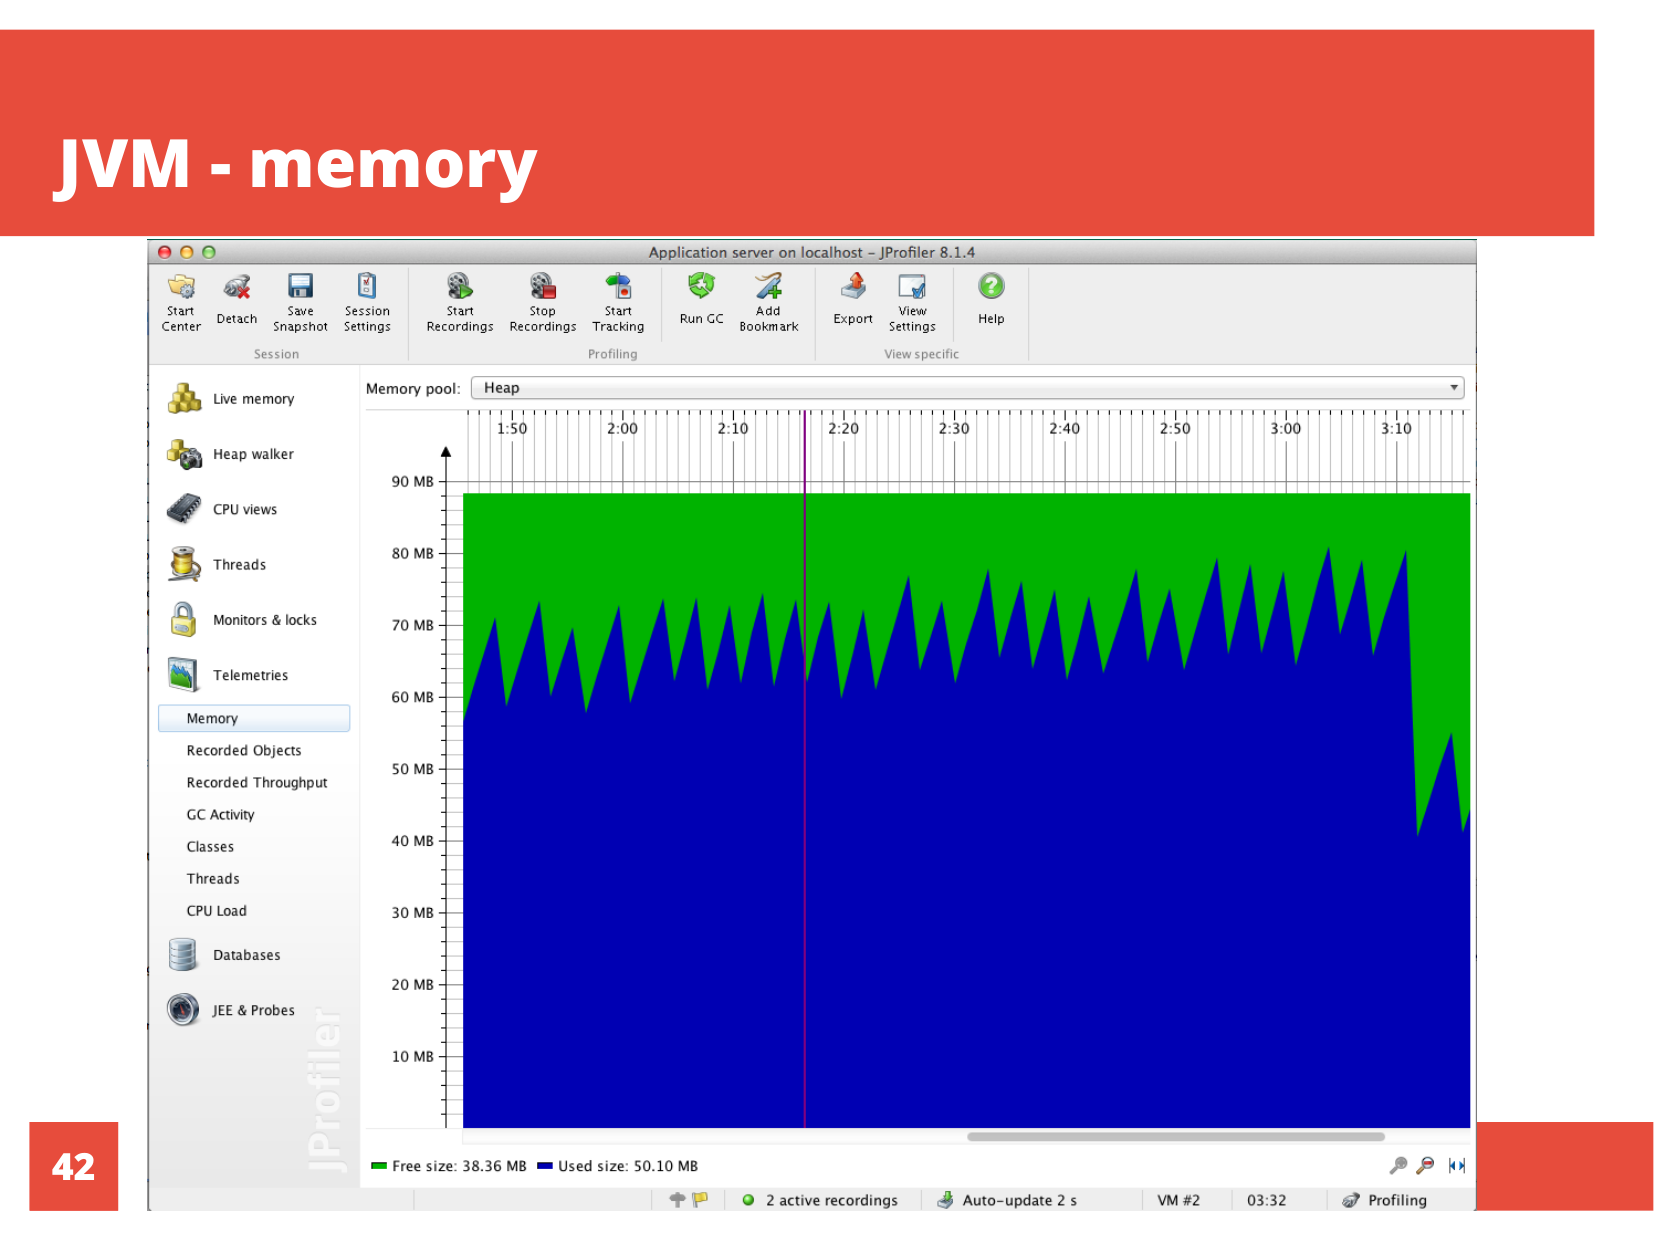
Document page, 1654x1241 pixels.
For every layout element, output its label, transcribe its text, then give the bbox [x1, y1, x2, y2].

title JVM - memory [59, 59, 1595, 207]
picture [147, 239, 1477, 1211]
